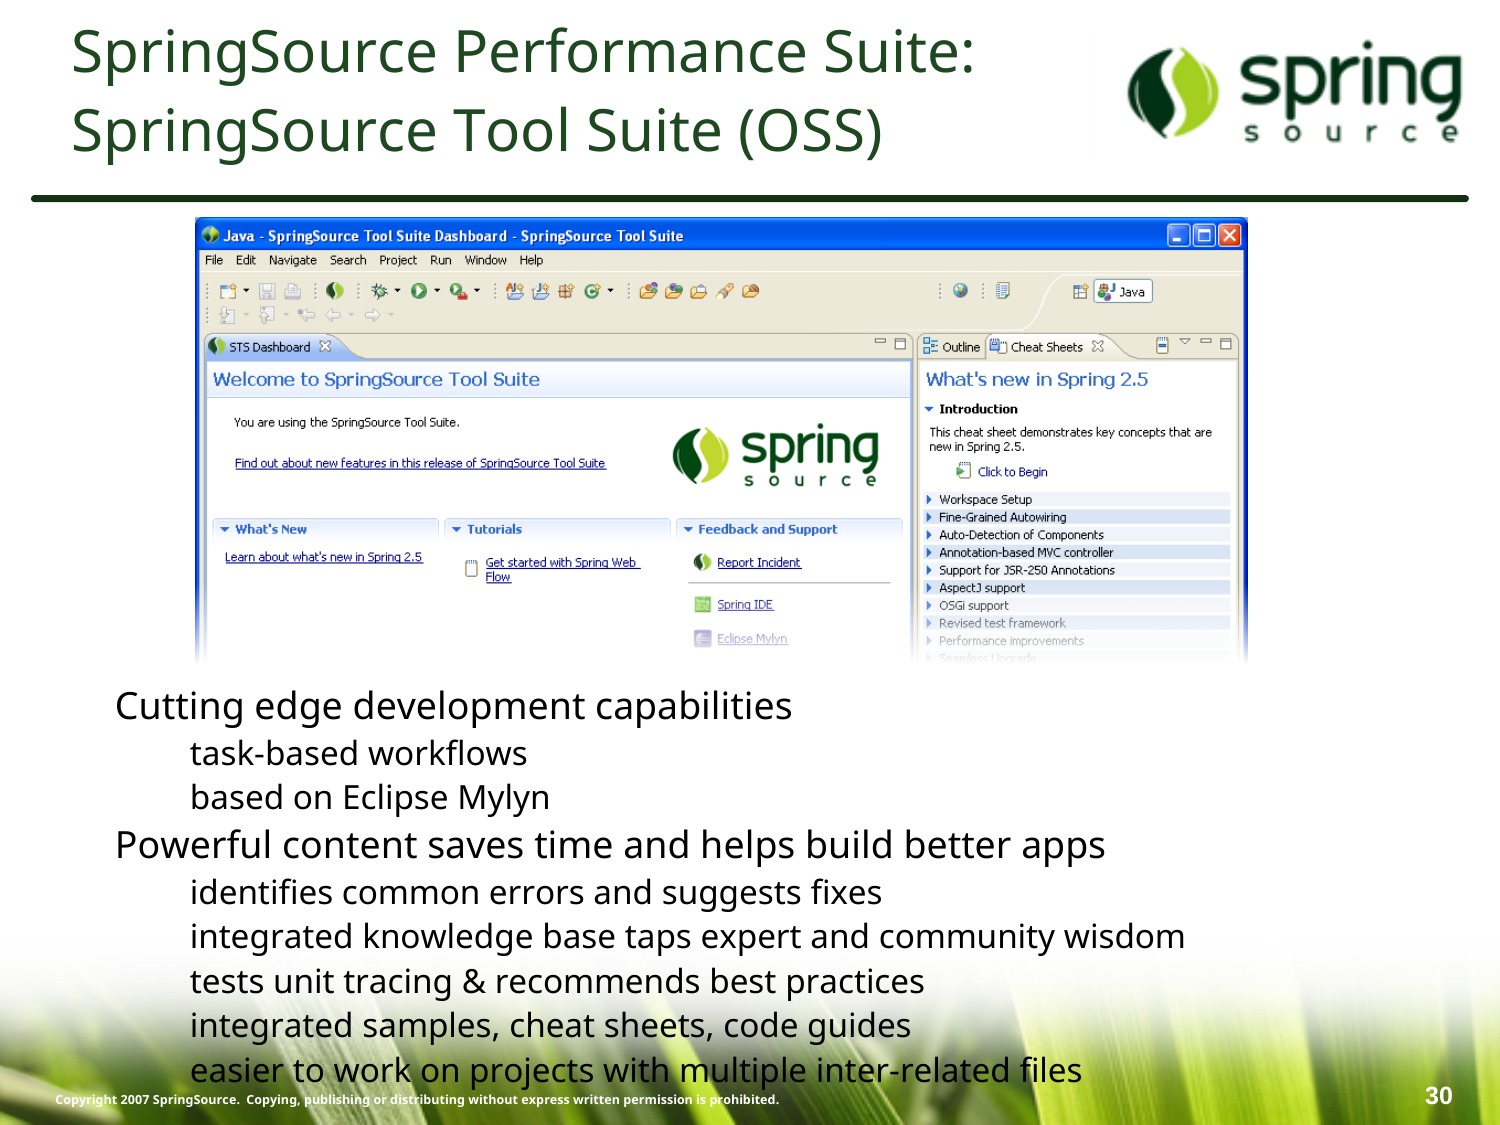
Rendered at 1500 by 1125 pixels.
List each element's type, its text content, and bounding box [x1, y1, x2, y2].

list Cutting edge development capabilities task-based workflows based on Eclipse Mylyn Powerful content saves time and helps build better apps identifies common errors and suggests fixes integrated knowledge base taps expert and community wisdom tests unit tracing & recommends best practices integrated samples, cheat sheets, code guides easier to work on projects with multiple inter-related files [99, 624, 1473, 1096]
picture [0, 941, 1500, 1125]
picture [1093, 32, 1500, 158]
title SpringSource Performance Suite: SpringSource Tool Suite (OSS) [56, 13, 1089, 176]
picture [195, 217, 1248, 664]
